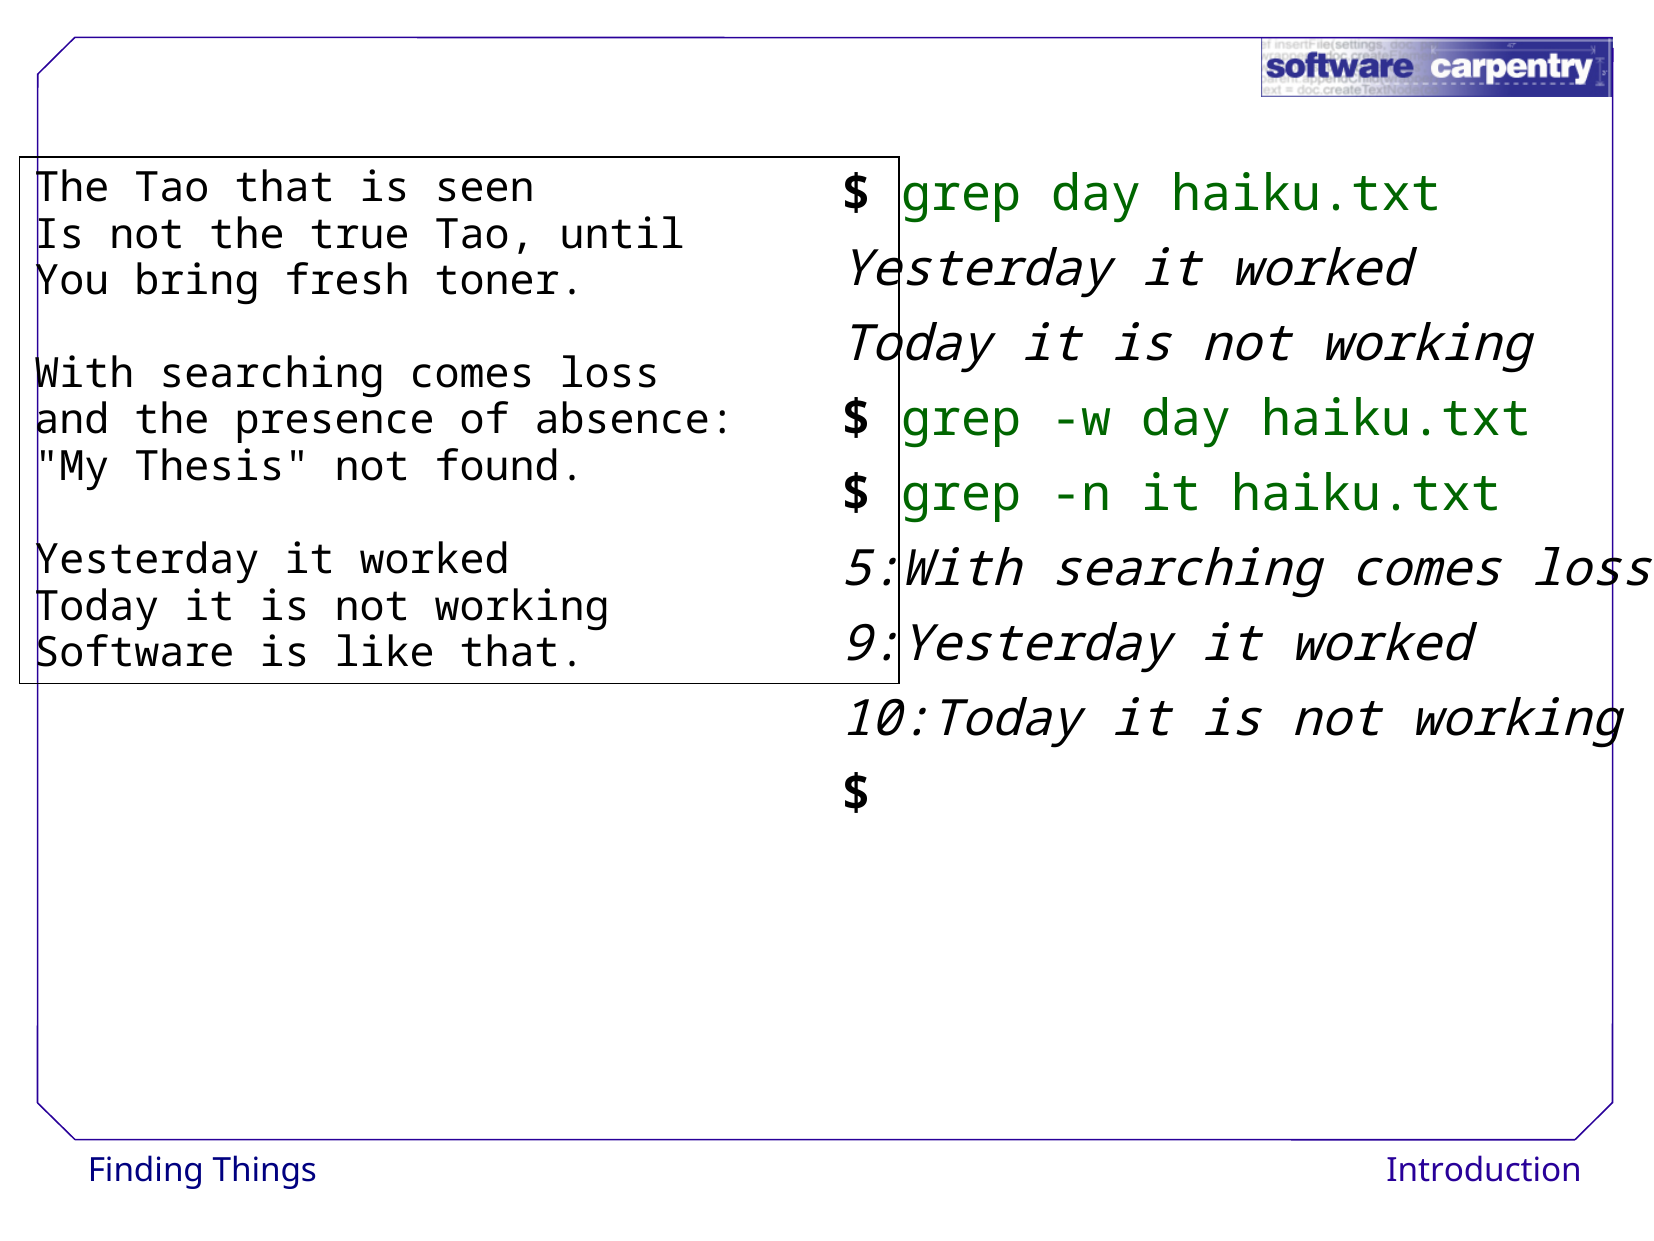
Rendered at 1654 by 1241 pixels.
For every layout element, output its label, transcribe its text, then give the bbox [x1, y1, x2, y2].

picture [1261, 39, 1613, 97]
text_box $ grep day haiku.txt Yesterday it worked Today it is not working $ grep -w day haiku.txt $ grep -n it haiku.txt 5:With searching comes loss 9:Yesterday it worked 10:Today it is not working $ [826, 137, 1517, 772]
text_box The Tao that is seen Is not the true Tao, until You bring fresh toner. With searching comes loss and the presence of absence: "My Thesis" not found. Yesterday it worked Today it is not working Software is like that. [19, 156, 826, 684]
